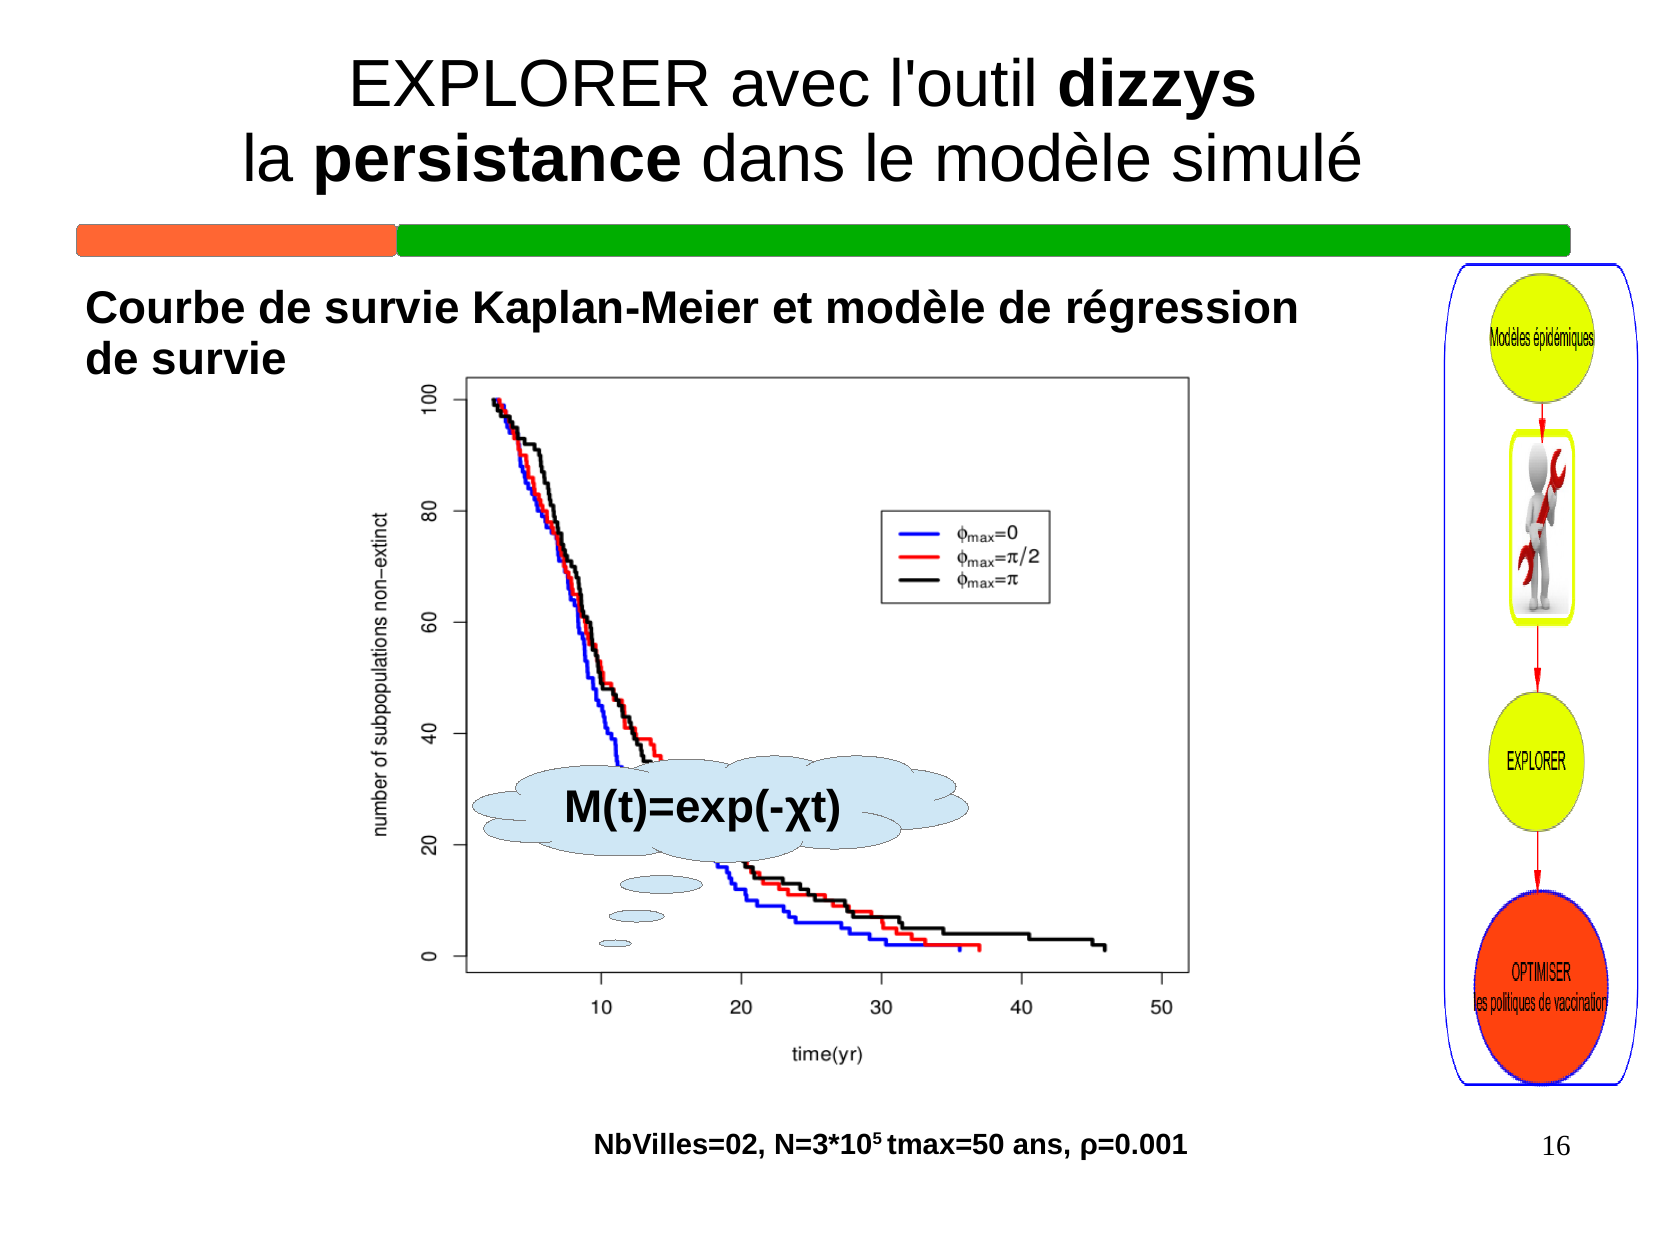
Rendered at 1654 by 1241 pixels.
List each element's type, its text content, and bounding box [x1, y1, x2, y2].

text_box M(t)=exp(-χt) [609, 910, 665, 923]
text_box M(t)=exp(-χt) [599, 939, 632, 947]
text_box M(t)=exp(-χt) [472, 755, 969, 863]
text_box M(t)=exp(-χt) [620, 875, 703, 894]
title EXPLORER avec l'outil dizzys la persistance dans le modèle simulé [59, 17, 1548, 225]
text_box Courbe de survie Kaplan-Meier et modèle de régression de survie [70, 274, 1323, 392]
text_box [76, 224, 1571, 257]
picture [366, 359, 1217, 1075]
picture [1440, 259, 1642, 1092]
text_box NbVilles=02, N=3*105 tmax=50 ans, ρ=0.001 [578, 1120, 1204, 1170]
